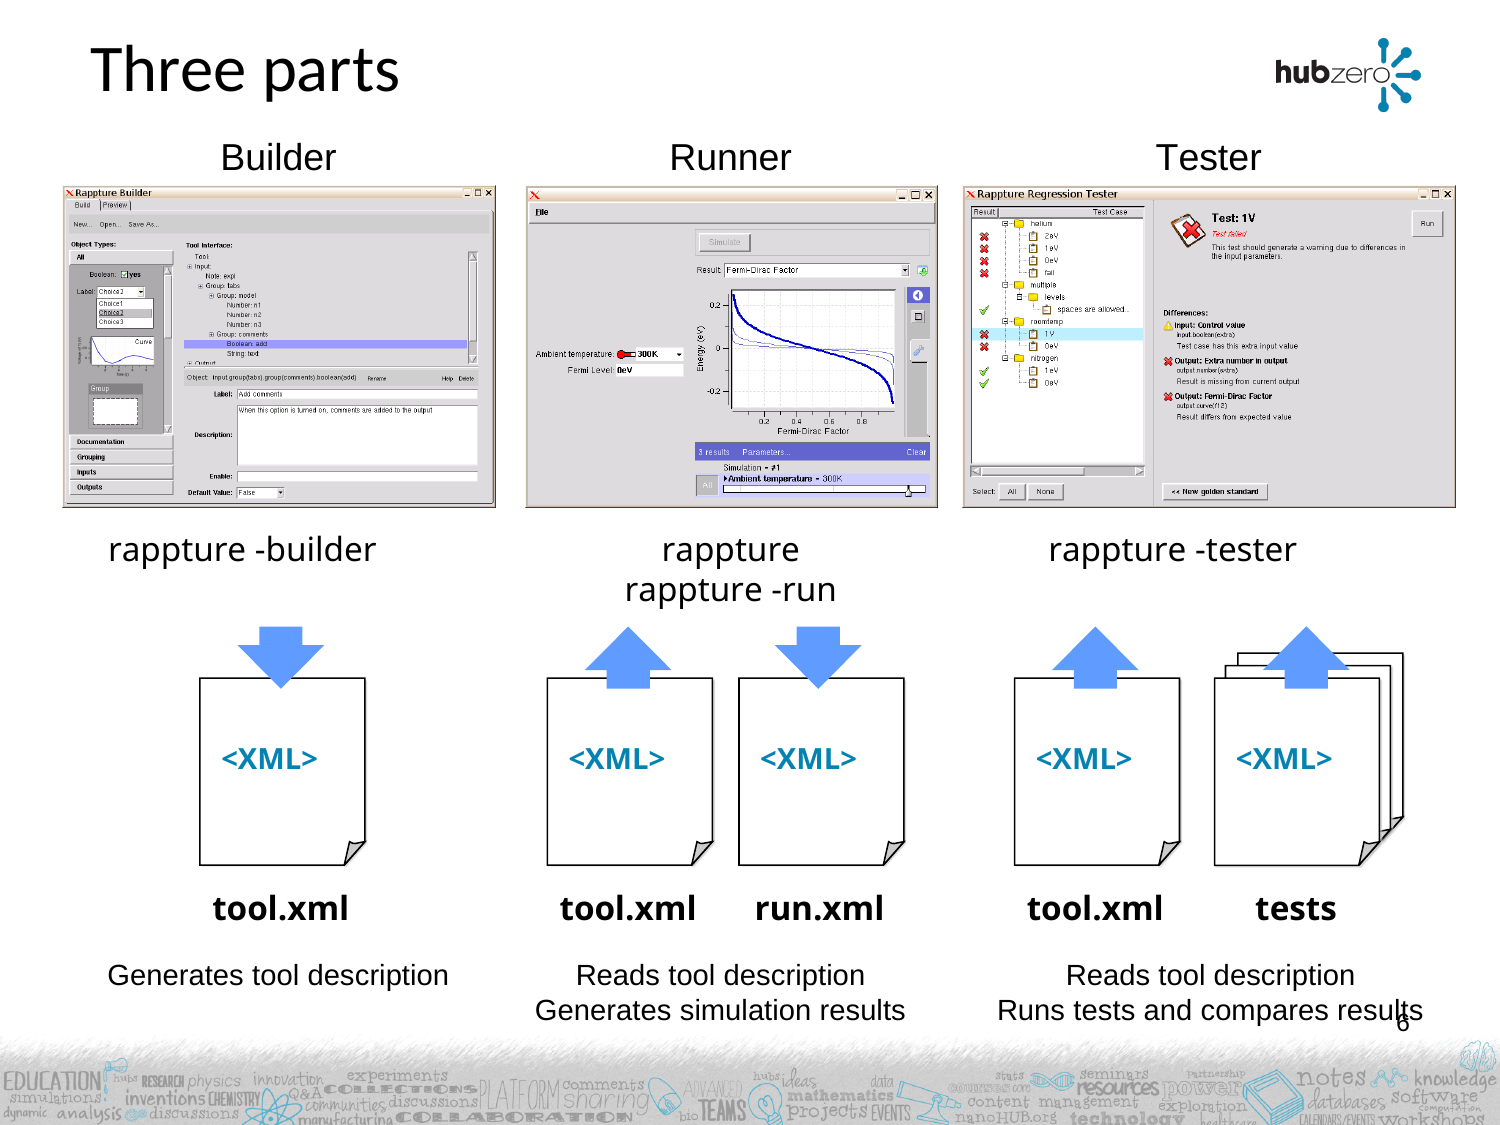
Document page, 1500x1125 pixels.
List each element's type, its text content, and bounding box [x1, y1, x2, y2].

text_box Tester [1140, 124, 1277, 186]
text_box [1214, 626, 1403, 866]
text_box rappture rappture -run [609, 520, 853, 616]
text_box Three parts [75, 12, 1249, 118]
text_box Builder [205, 124, 352, 186]
text_box Generates tool description [92, 948, 465, 999]
text_box <XML> [553, 732, 681, 783]
picture [525, 185, 938, 508]
text_box run.xml [739, 879, 900, 936]
text_box [547, 626, 713, 866]
text_box <XML> [206, 732, 334, 783]
picture [62, 185, 496, 508]
text_box tests [1240, 879, 1352, 936]
text_box Runner [654, 124, 807, 186]
picture [962, 185, 1456, 508]
text_box <number> [1074, 991, 1426, 1052]
text_box <XML> [1221, 732, 1348, 784]
text_box rappture -tester [1033, 520, 1313, 576]
text_box Reads tool description Runs tests and compares results [982, 948, 1440, 1034]
picture [0, 1034, 1500, 1125]
text_box <XML> [1021, 732, 1148, 783]
text_box <XML> [745, 732, 873, 784]
text_box tool.xml [197, 879, 365, 935]
text_box tool.xml [544, 879, 712, 935]
text_box [1014, 626, 1180, 866]
text_box Reads tool description Generates simulation results [520, 948, 922, 1034]
text_box [199, 626, 365, 866]
text_box rappture -builder [93, 520, 393, 576]
picture [1272, 35, 1424, 115]
text_box [739, 626, 904, 866]
text_box tool.xml [1012, 879, 1180, 935]
